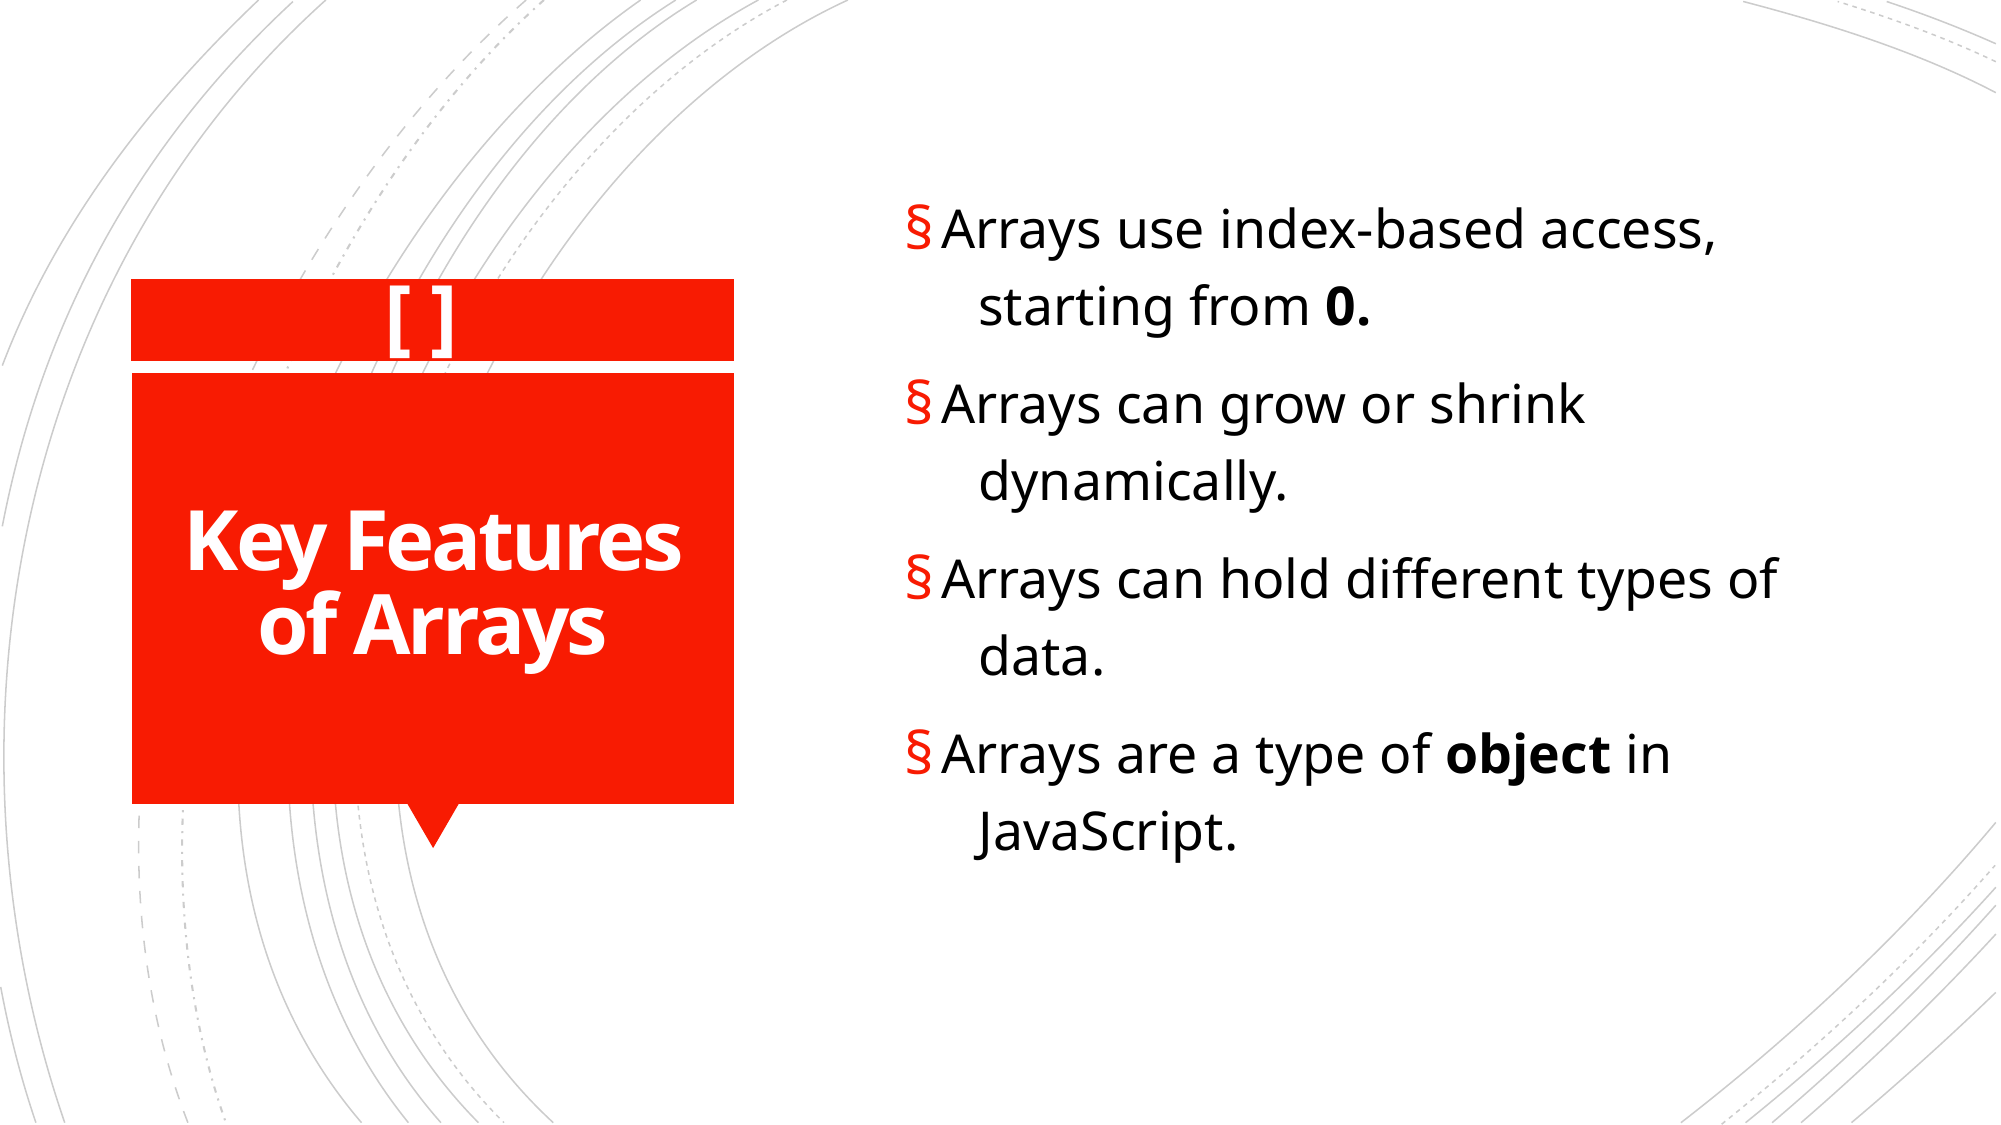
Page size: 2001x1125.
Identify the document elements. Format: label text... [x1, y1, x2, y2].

list Arrays use index-based access, starting from 0. Arrays can grow or shrink dynamically. Arrays can hold different types of data. Arrays are a type of object in JavaScript. [889, 170, 1904, 873]
text_box [ ] [238, 211, 604, 428]
title Key Features of Arrays [145, 385, 720, 789]
